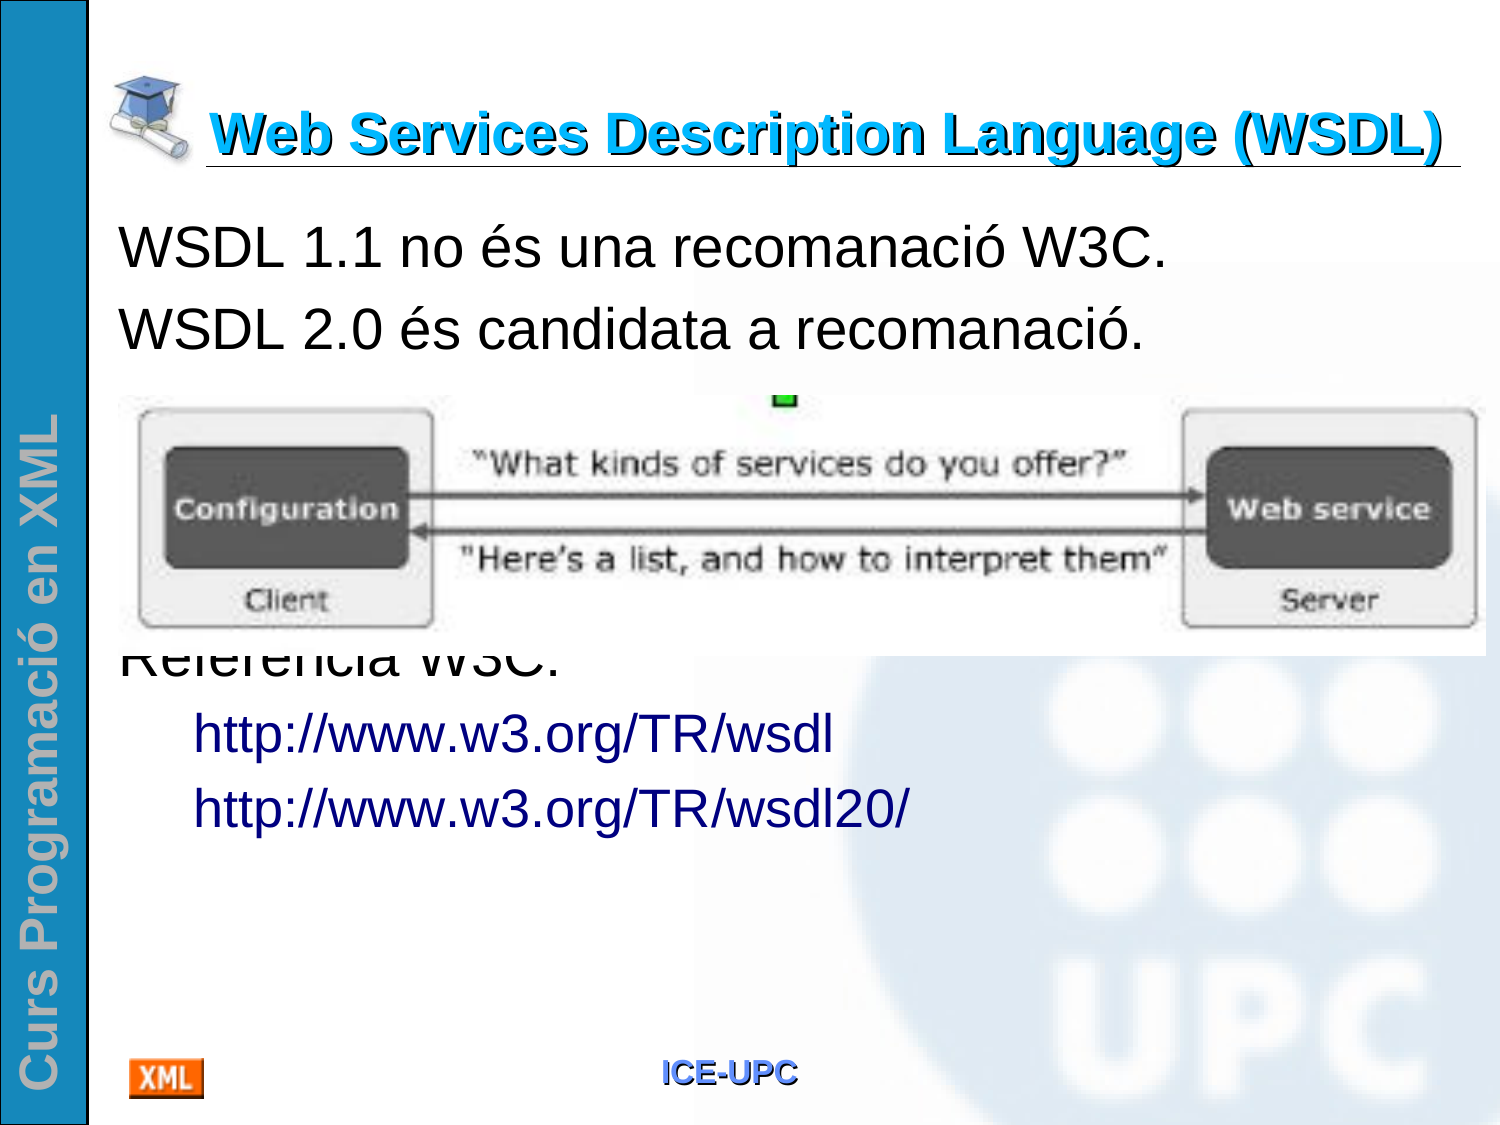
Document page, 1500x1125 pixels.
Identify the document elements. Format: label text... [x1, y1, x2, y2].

list WSDL 1.1 no és una recomanació W3C. WSDL 2.0 és candidata a recomanació. Referència W3C: http://www.w3.org/TR/wsdl http://www.w3.org/TR/wsdl20/ [118, 215, 1477, 395]
picture [118, 262, 1500, 1125]
title Web Services Description Language (WSDL) [206, 88, 1447, 178]
picture [129, 1058, 204, 1099]
picture [93, 61, 206, 174]
list WSDL 1.1 no és una recomanació W3C. WSDL 2.0 és candidata a recomanació. Referència W3C: http://www.w3.org/TR/wsdl http://www.w3.org/TR/wsdl20/ [118, 656, 1477, 958]
